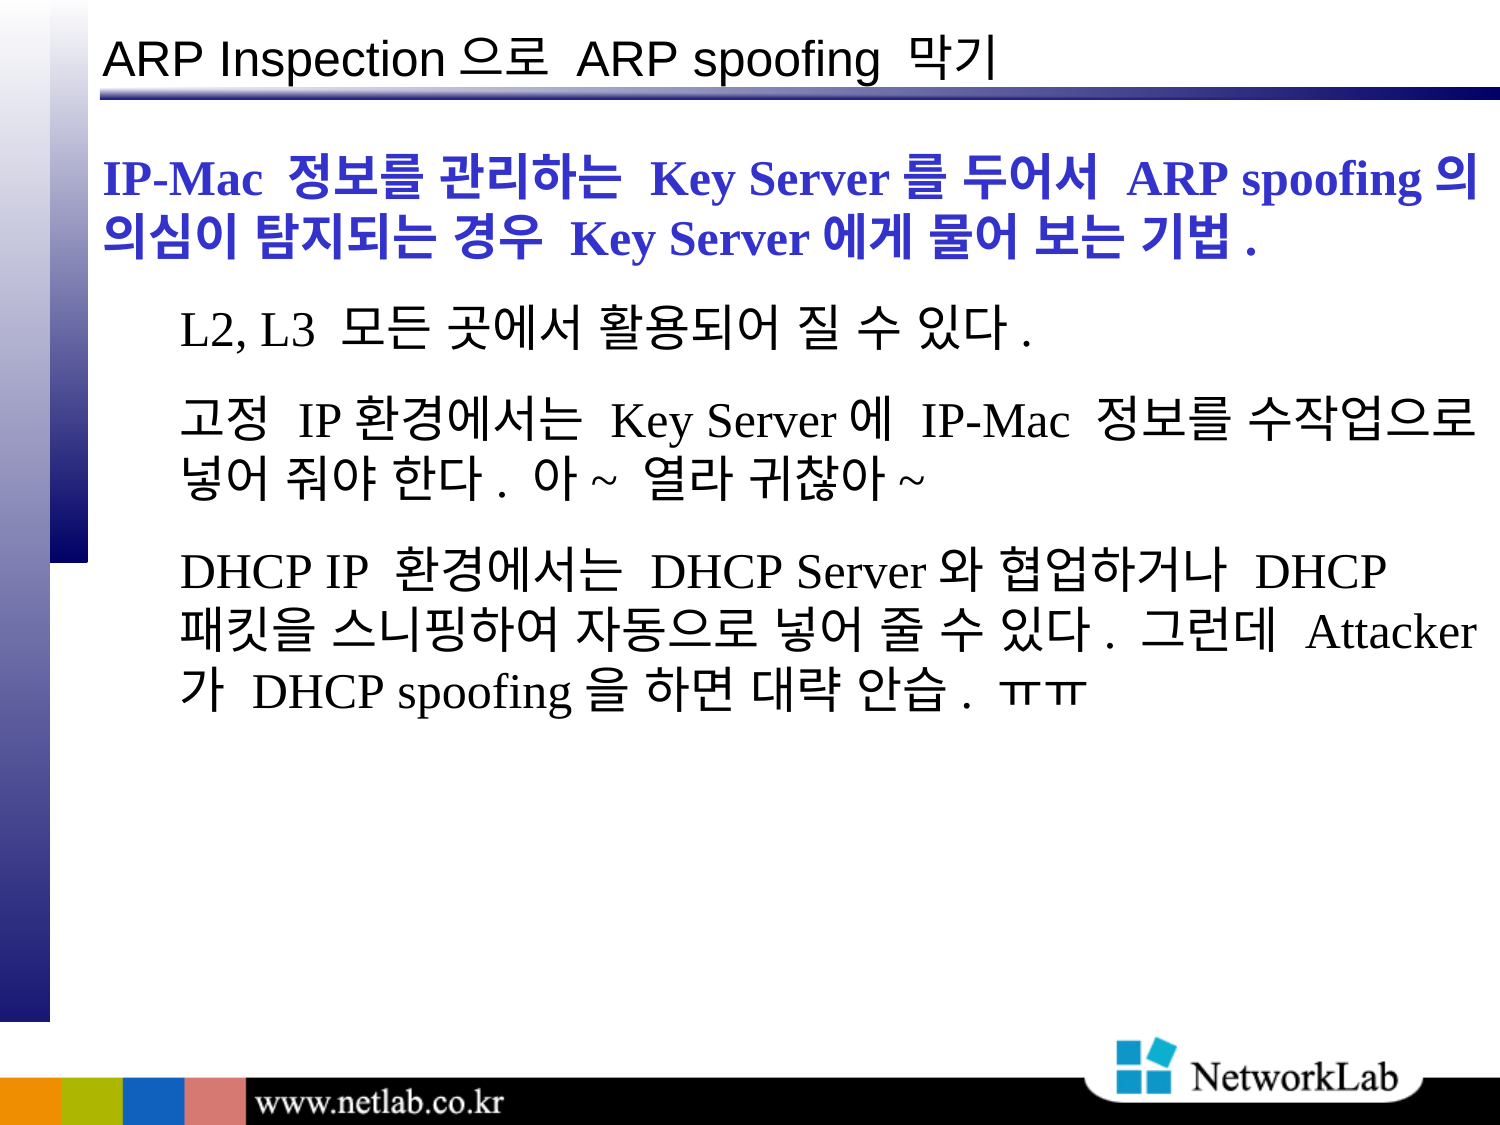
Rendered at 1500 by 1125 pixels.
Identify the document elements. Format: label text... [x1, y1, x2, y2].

text_box IP-Mac 정보를 관리하는 Key Server를 두어서 ARP spoofing의 의심이 탐지되는 경우 Key Server에게 물어 보는 기법. L2, L3 모든 곳에서 활용되어 질 수 있다. 고정 IP환경에서는 Key Server에 IP-Mac 정보를 수작업으로 넣어 줘야 한다. 아~ 열라 귀찮아~ DHCP IP 환경에서는 DHCP Server와 협업하거나 DHCP 패킷을 스니핑하여 자동으로 넣어 줄 수 있다. 그런데 Attacker가 DHCP spoofing을 하면 대략 안습. ㅠㅠ [87, 137, 1500, 727]
picture [99, 95, 1500, 100]
text_box ARP Inspection으로 ARP spoofing 막기 [87, 18, 1500, 95]
picture [0, 1022, 1500, 1125]
